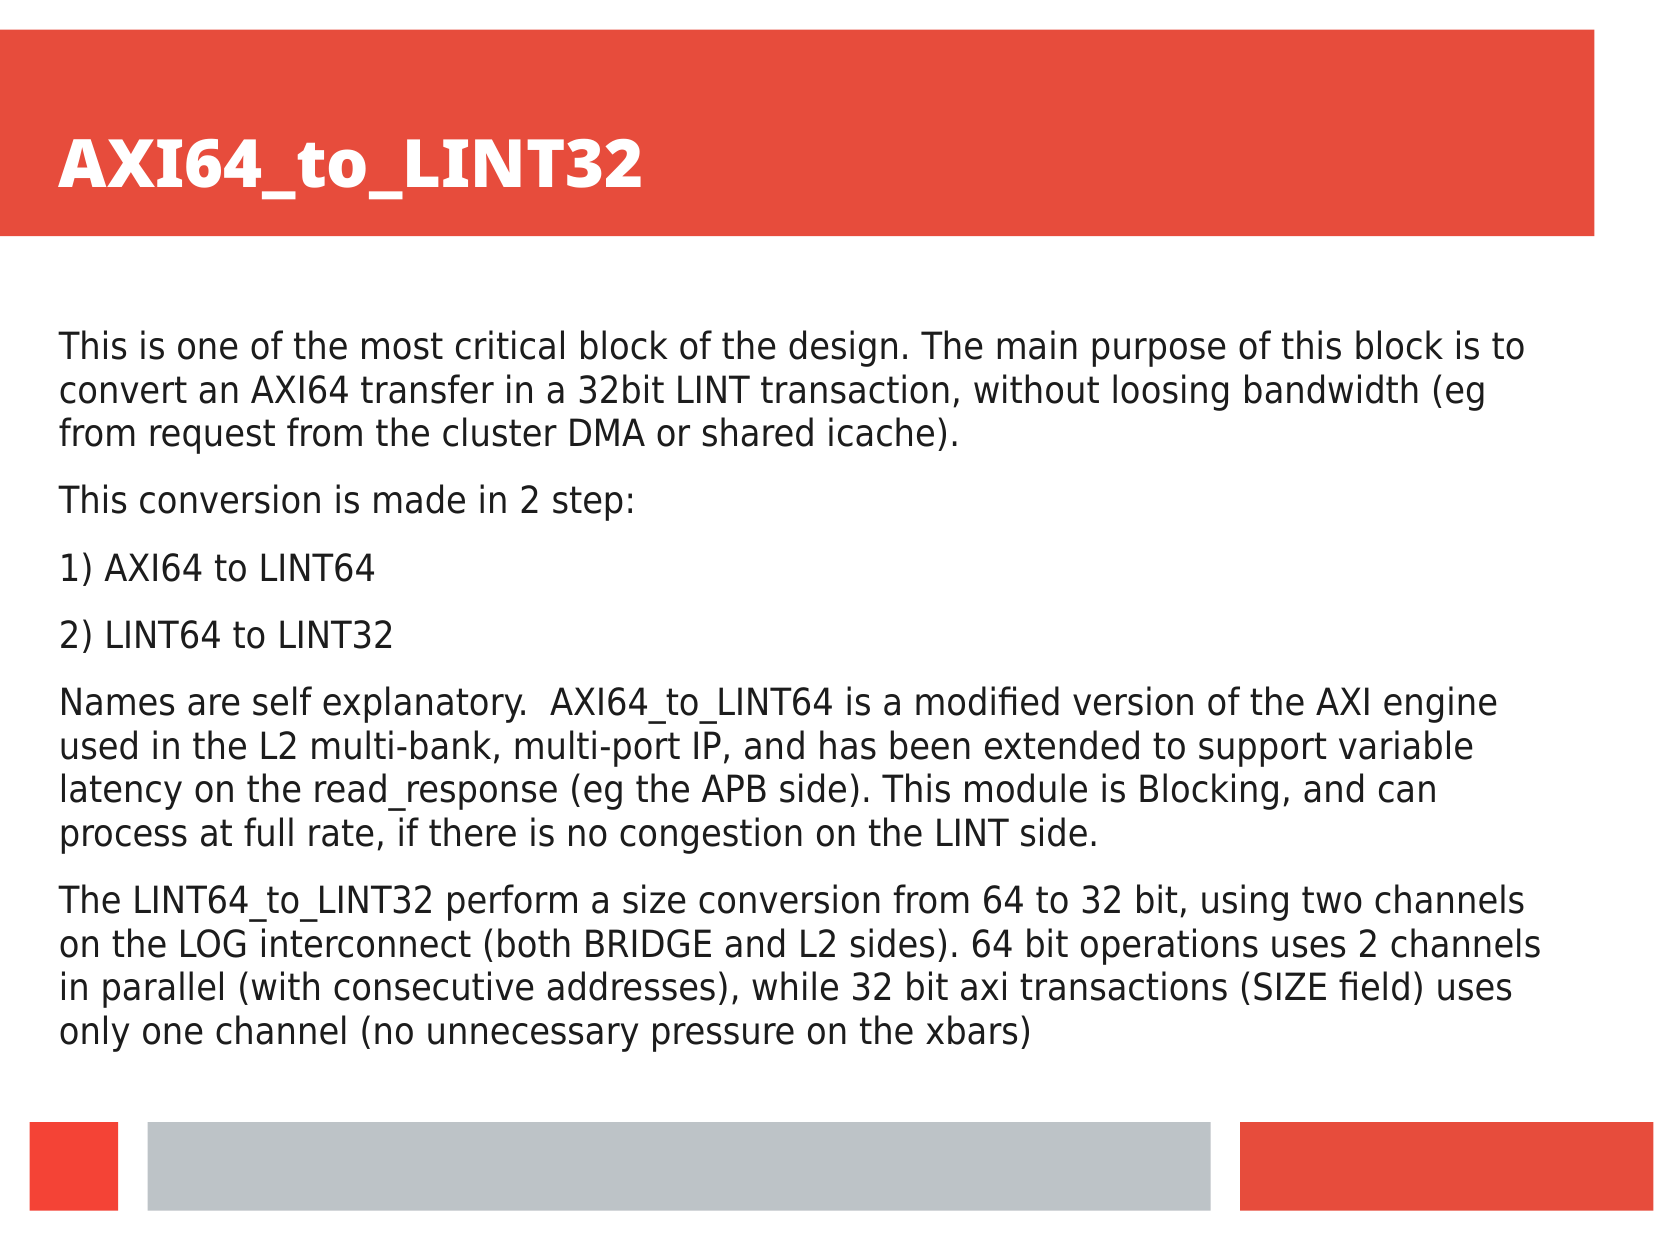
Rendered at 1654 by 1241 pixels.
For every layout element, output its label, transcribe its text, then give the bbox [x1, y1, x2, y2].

title AXI64_to_LINT32 [59, 59, 1595, 207]
list This is one of the most critical block of the design. The main purpose of this block is to convert an AXI64 transfer in a 32bit LINT transaction, without loosing bandwidth (eg from request from the cluster DMA or shared icache). This conversion is made in 2 step: 1) AXI64 to LINT64 2) LINT64 to LINT32 Names are self explanatory. AXI64_to_LINT64 is a modified version of the AXI engine used in the L2 multi-bank, multi-port IP, and has been extended to support variable latency on the read_response (eg the APB side). This module is Blocking, and can process at full rate, if there is no congestion on the LINT side. The LINT64_to_LINT32 perform a size conversion from 64 to 32 bit, using two channels on the LOG interconnect (both BRIDGE and L2 sides). 64 bit operations uses 2 channels in parallel (with consecutive addresses), while 32 bit axi transactions (SIZE field) uses only one channel (no unnecessary pressure on the xbars) [59, 324, 1565, 1093]
